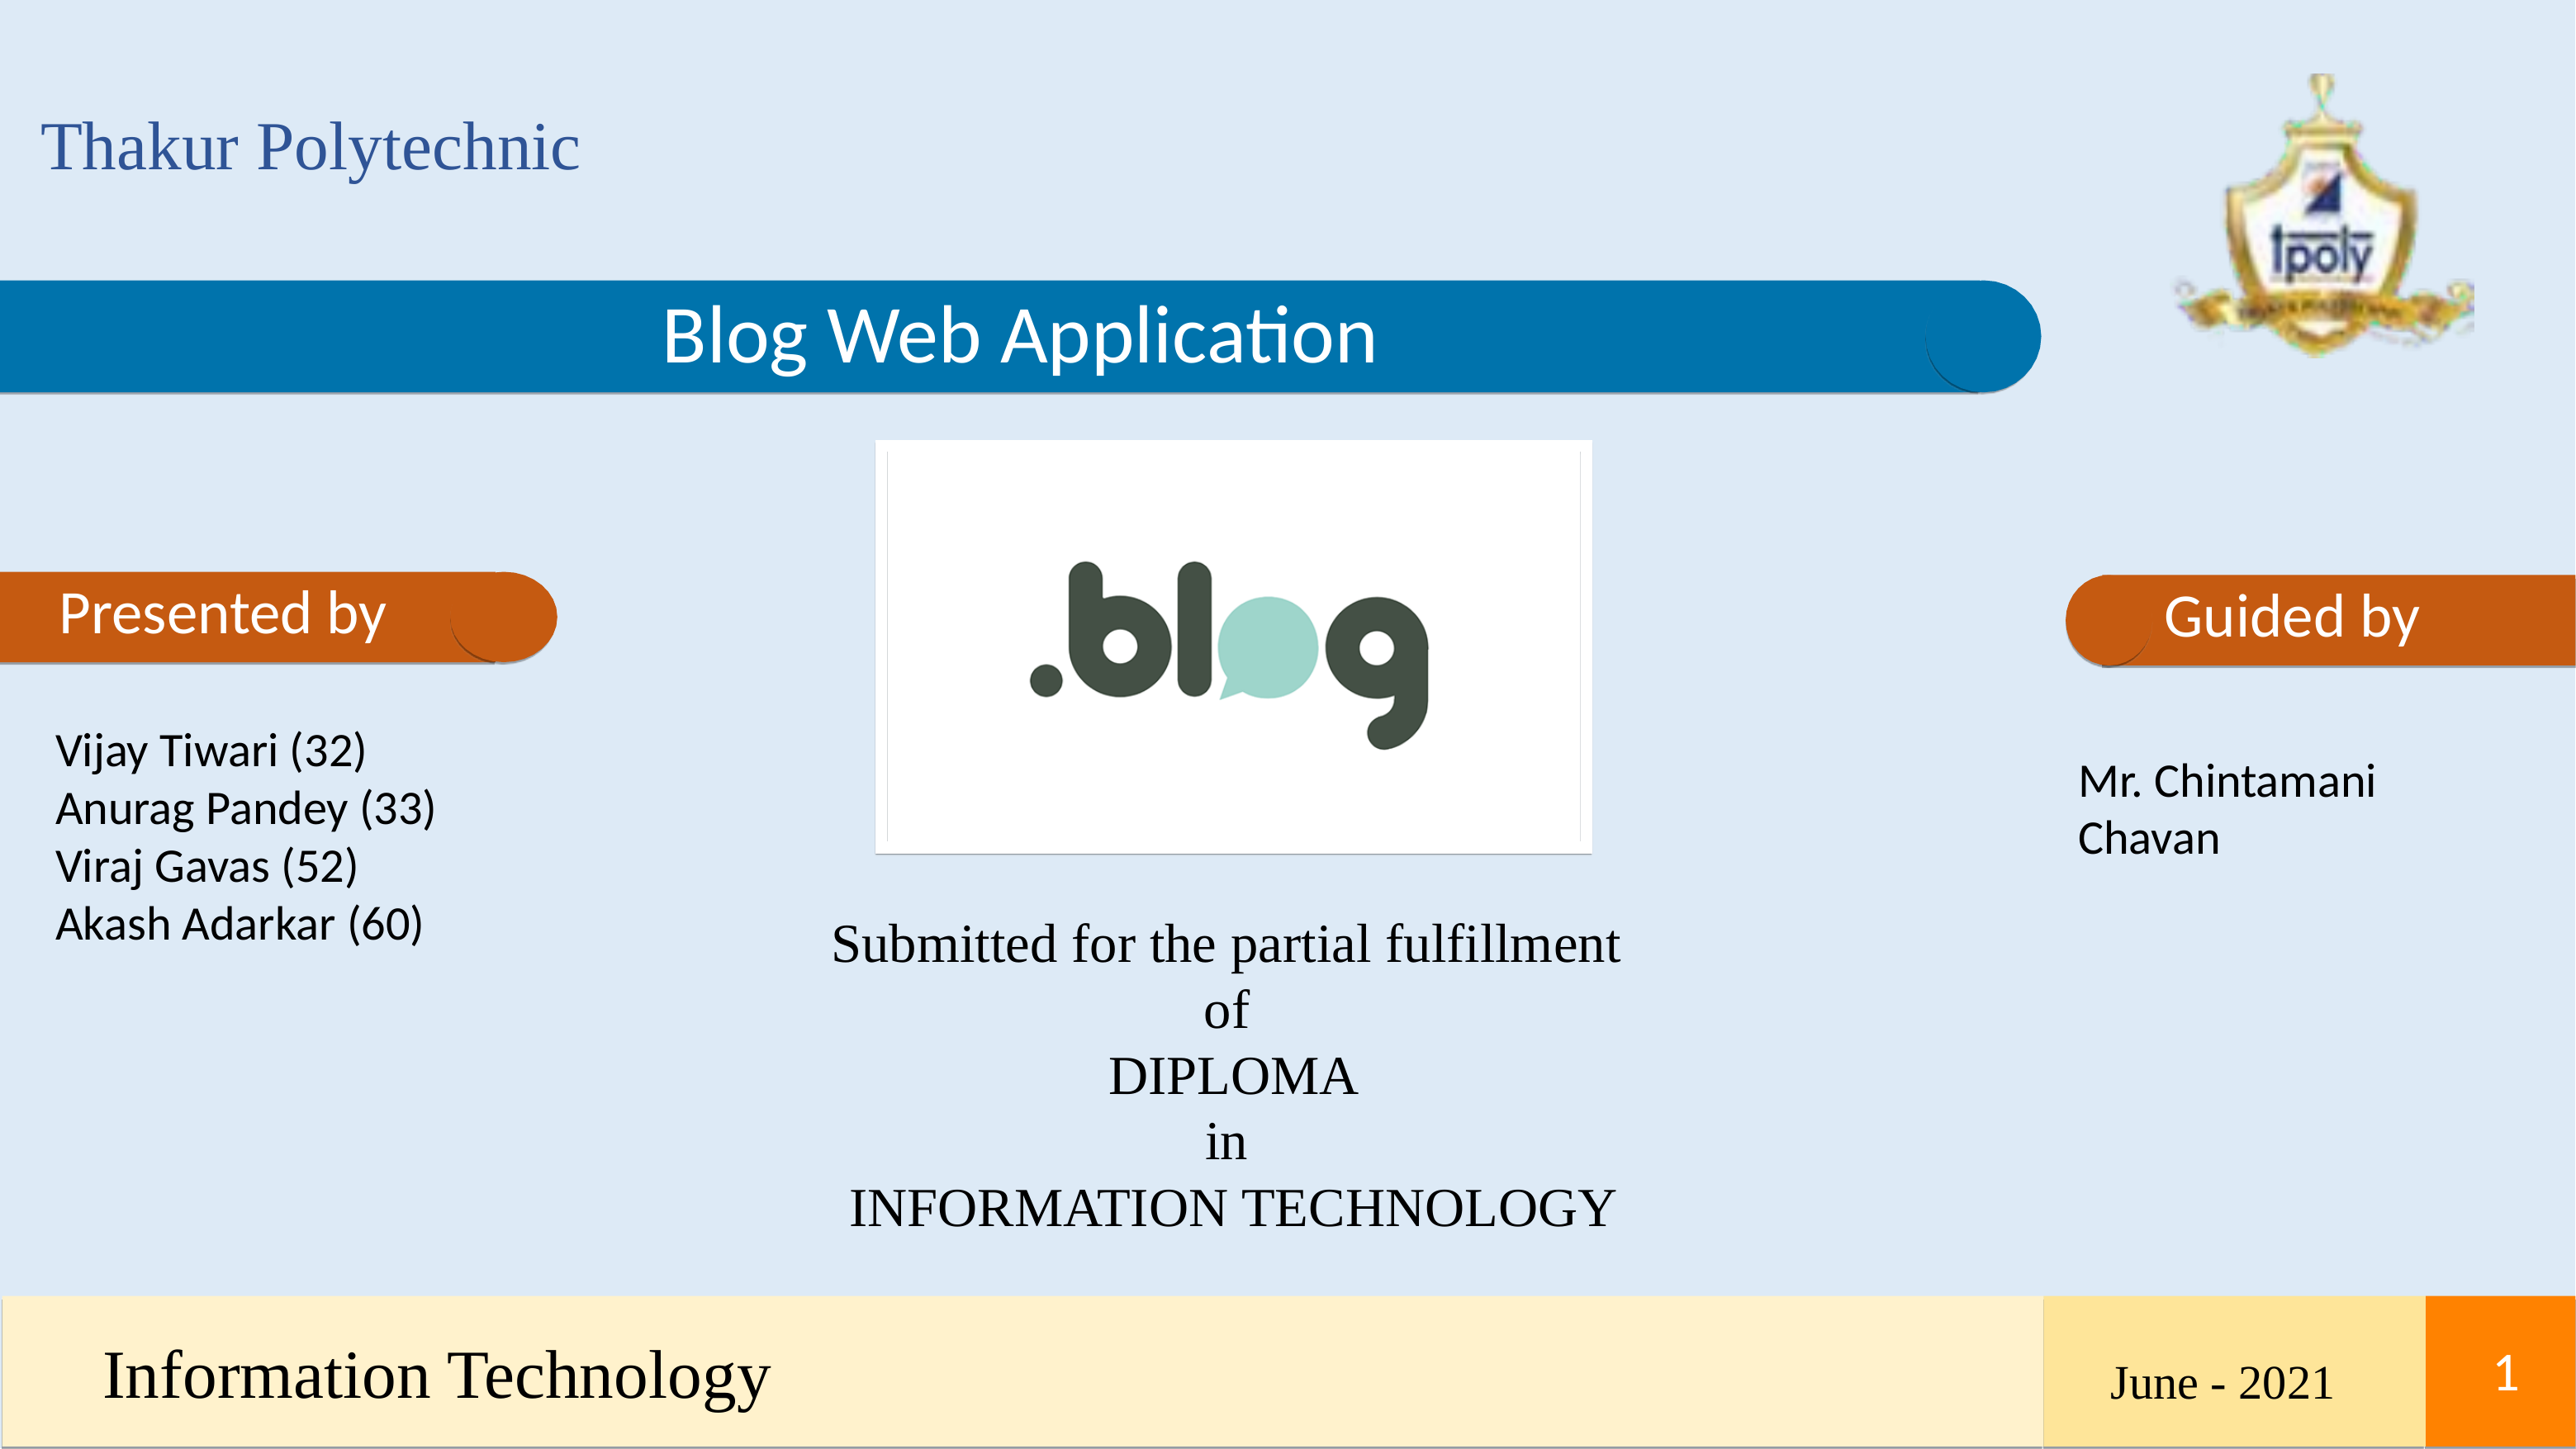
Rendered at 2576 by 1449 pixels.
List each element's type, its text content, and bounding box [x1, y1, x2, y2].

picture [2170, 73, 2474, 358]
text_box [450, 571, 557, 663]
slide_number <number> [2454, 1342, 2533, 1395]
text_box [2, 1295, 2576, 1447]
text_box Thakur Polytechnic [28, 94, 1557, 190]
text_box Vijay Tiwari (32) Anurag Pandey (33) Viraj Gavas (52) Akash Adarkar (60) [43, 712, 643, 956]
text_box June - 2021 [2098, 1344, 2403, 1415]
text_box Submitted for the partial fulfillment of DIPLOMA in INFORMATION TECHNOLOGY [689, 900, 1779, 1243]
picture [887, 452, 1581, 842]
text_box [1925, 280, 2042, 393]
text_box [2066, 575, 2153, 665]
text_box Presented by [0, 571, 496, 663]
text_box Information Technology [90, 1323, 1619, 1418]
text_box Blog Web Application [0, 280, 1980, 393]
text_box Mr. Chintamani Chavan [2066, 742, 2496, 871]
text_box Guided by [2113, 575, 2576, 665]
